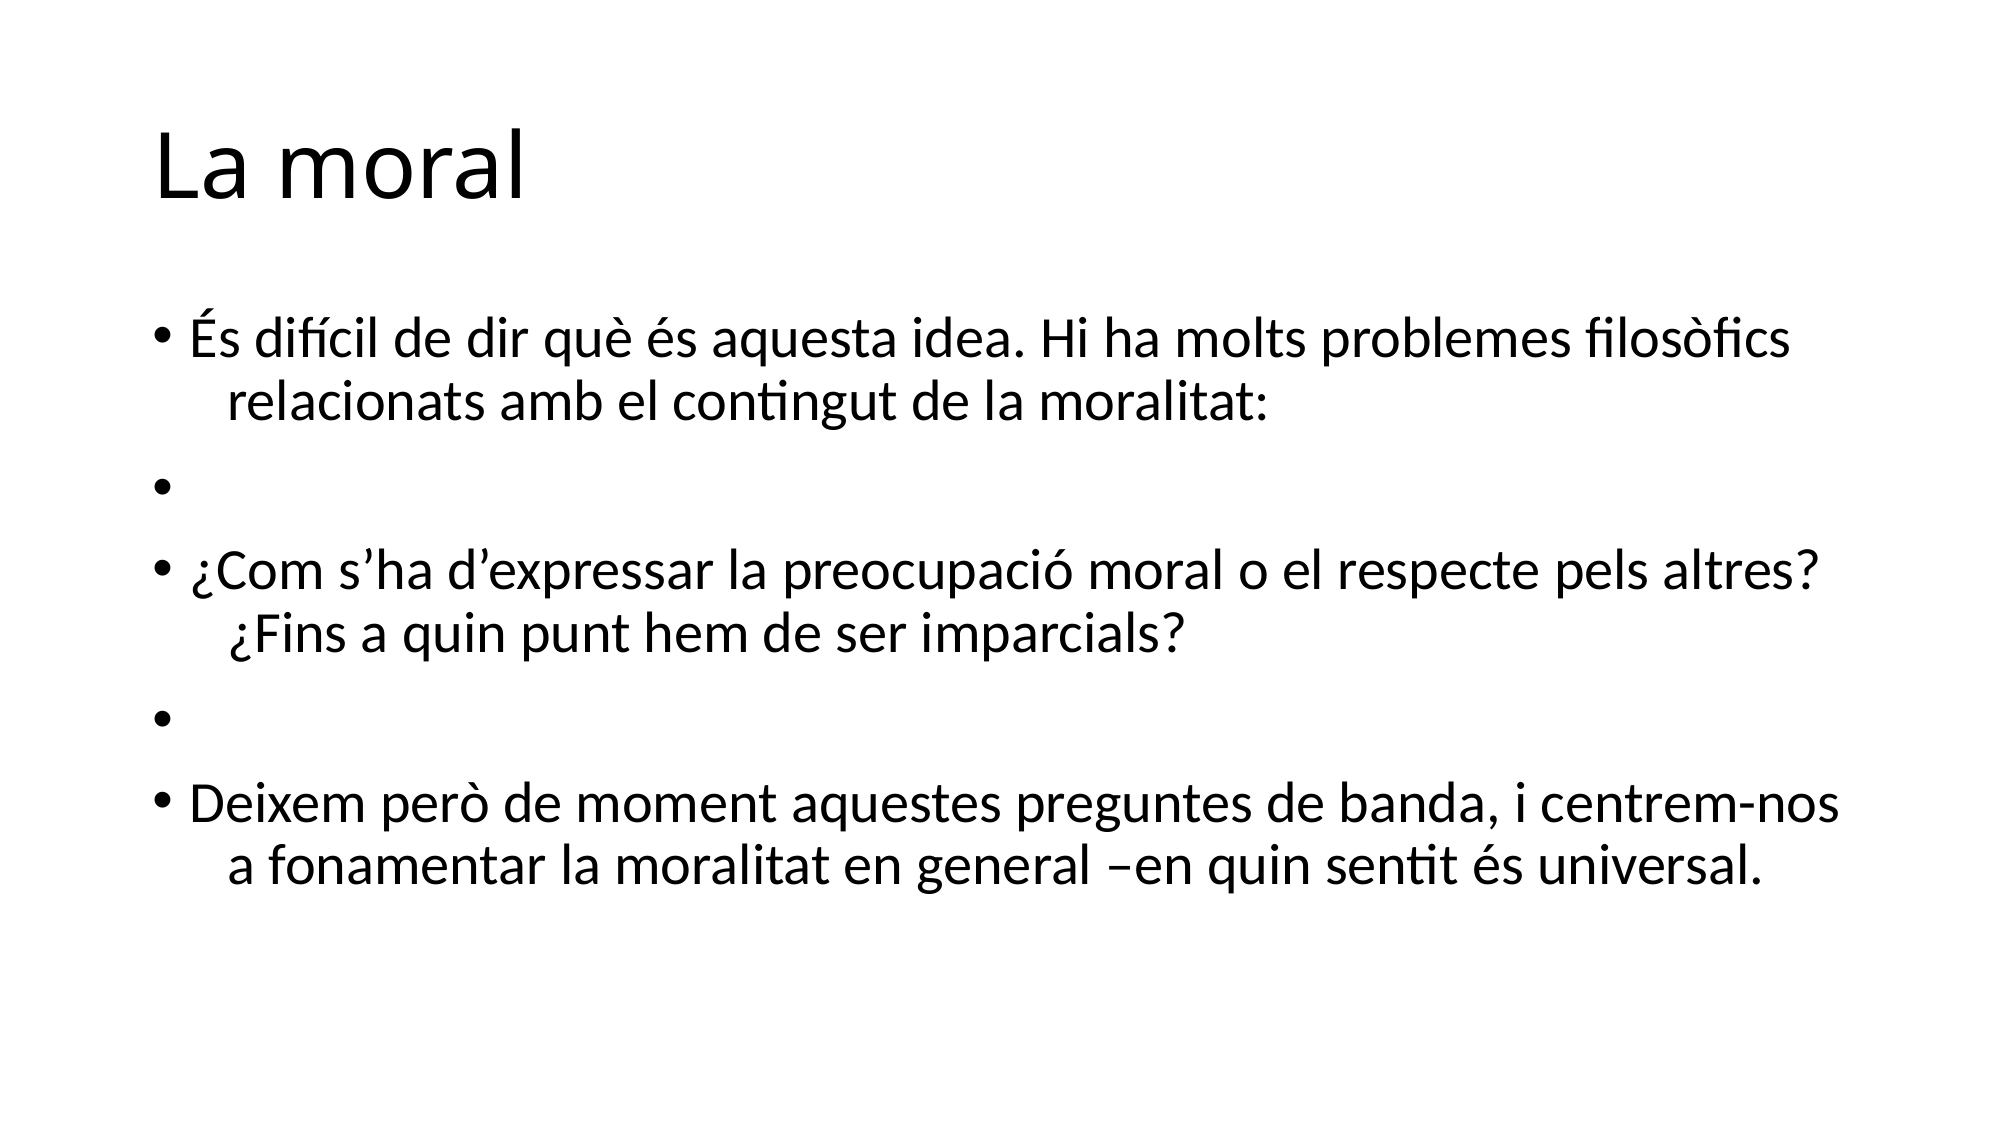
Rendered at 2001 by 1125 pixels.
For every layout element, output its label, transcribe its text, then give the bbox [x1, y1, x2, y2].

list És difícil de dir què és aquesta idea. Hi ha molts problemes filosòfics relacionats amb el contingut de la moralitat: ¿Com s’ha d’expressar la preocupació moral o el respecte pels altres? ¿Fins a quin punt hem de ser imparcials? Deixem però de moment aquestes preguntes de banda, i centrem-nos a fonamentar la moralitat en general –en quin sentit és universal. [137, 299, 1863, 1014]
title La moral [137, 59, 1863, 278]
